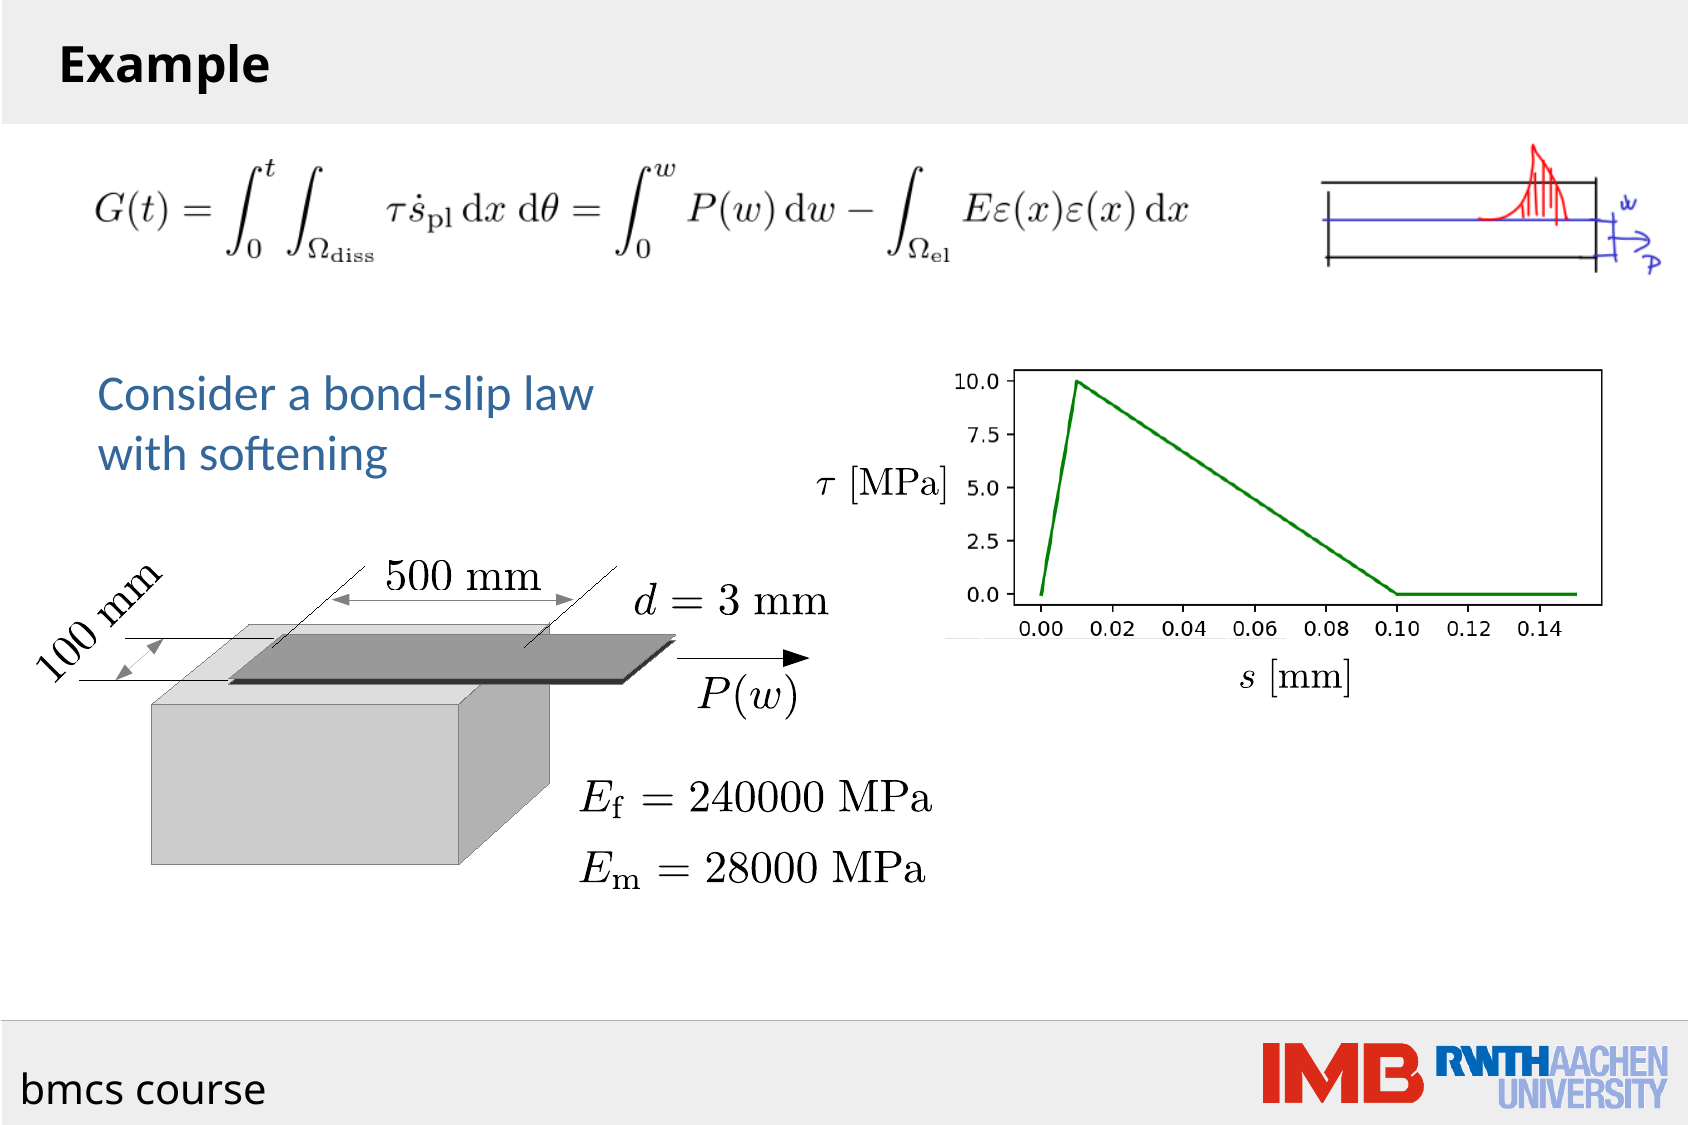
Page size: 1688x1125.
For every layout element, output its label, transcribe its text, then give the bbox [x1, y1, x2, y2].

picture [575, 778, 934, 820]
picture [384, 560, 542, 590]
text_box [151, 622, 676, 865]
picture [575, 849, 928, 891]
picture [1313, 124, 1671, 284]
title Example [58, 24, 1651, 100]
text_box Consider a bond-slip law with softening [82, 353, 1125, 489]
picture [633, 582, 830, 615]
picture [814, 358, 1610, 639]
picture [1436, 1045, 1668, 1109]
picture [693, 672, 803, 722]
picture [31, 554, 164, 687]
picture [1263, 1043, 1424, 1103]
picture [94, 159, 1190, 263]
picture [1236, 657, 1356, 699]
